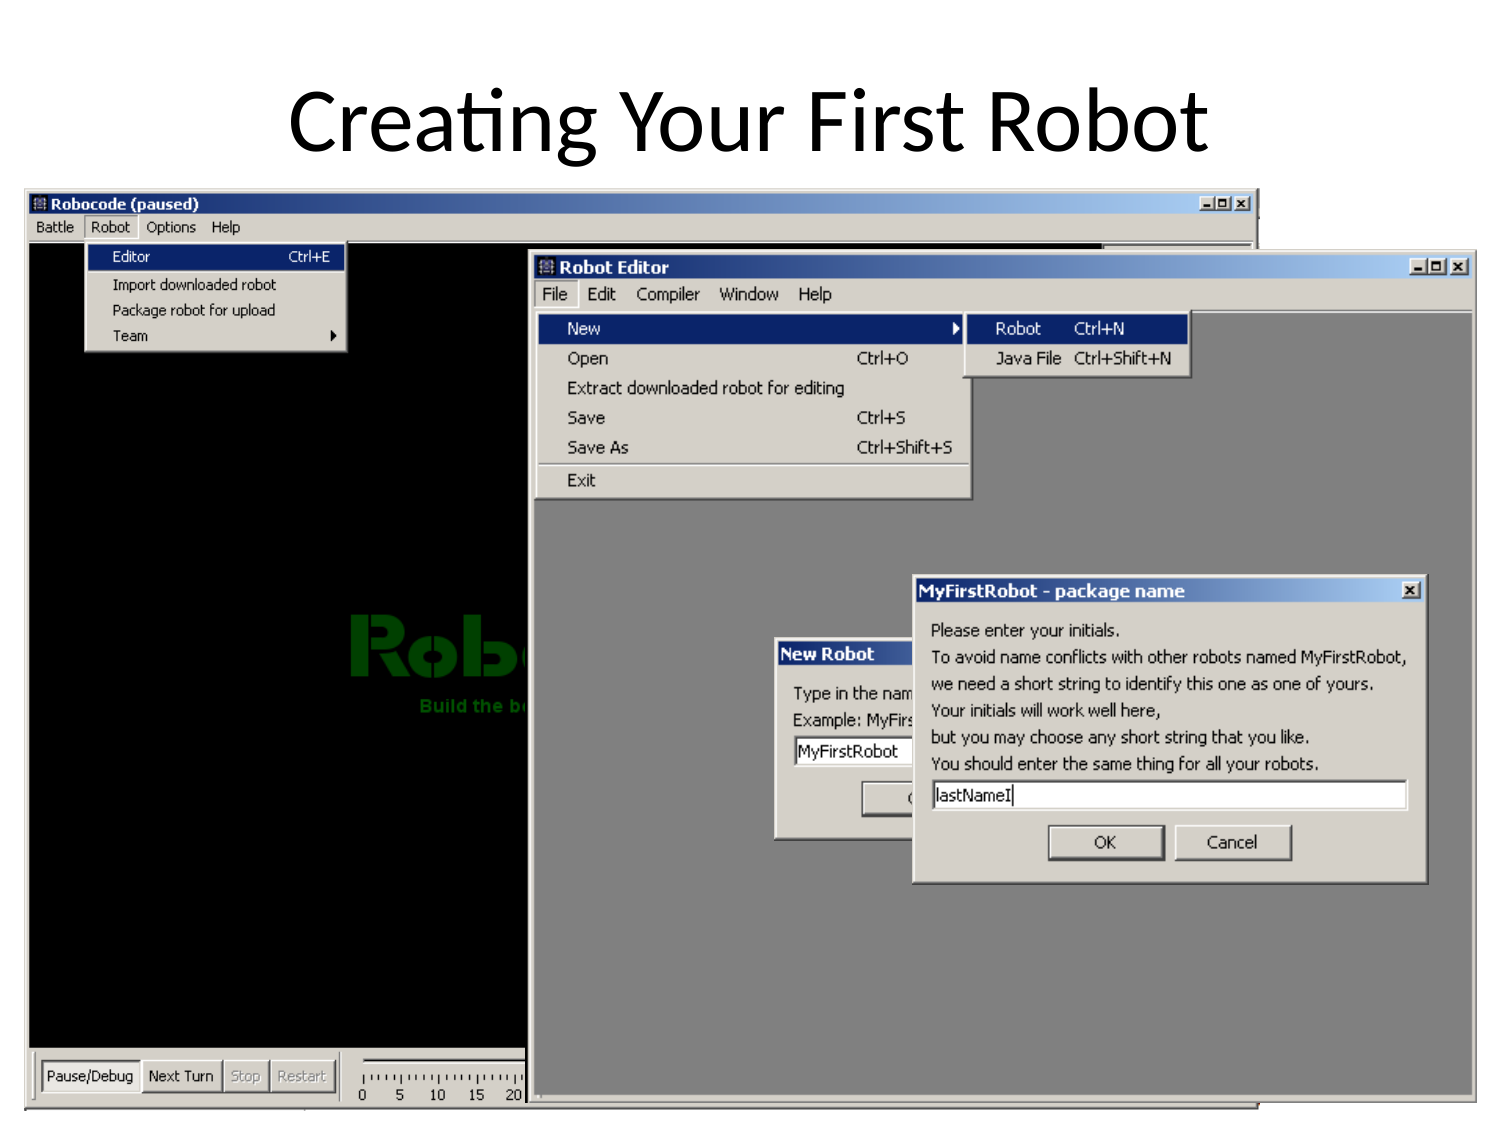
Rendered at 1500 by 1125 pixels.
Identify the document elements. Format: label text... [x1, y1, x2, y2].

picture [24, 187, 1477, 1111]
title Creating Your First Robot [75, 45, 1425, 233]
